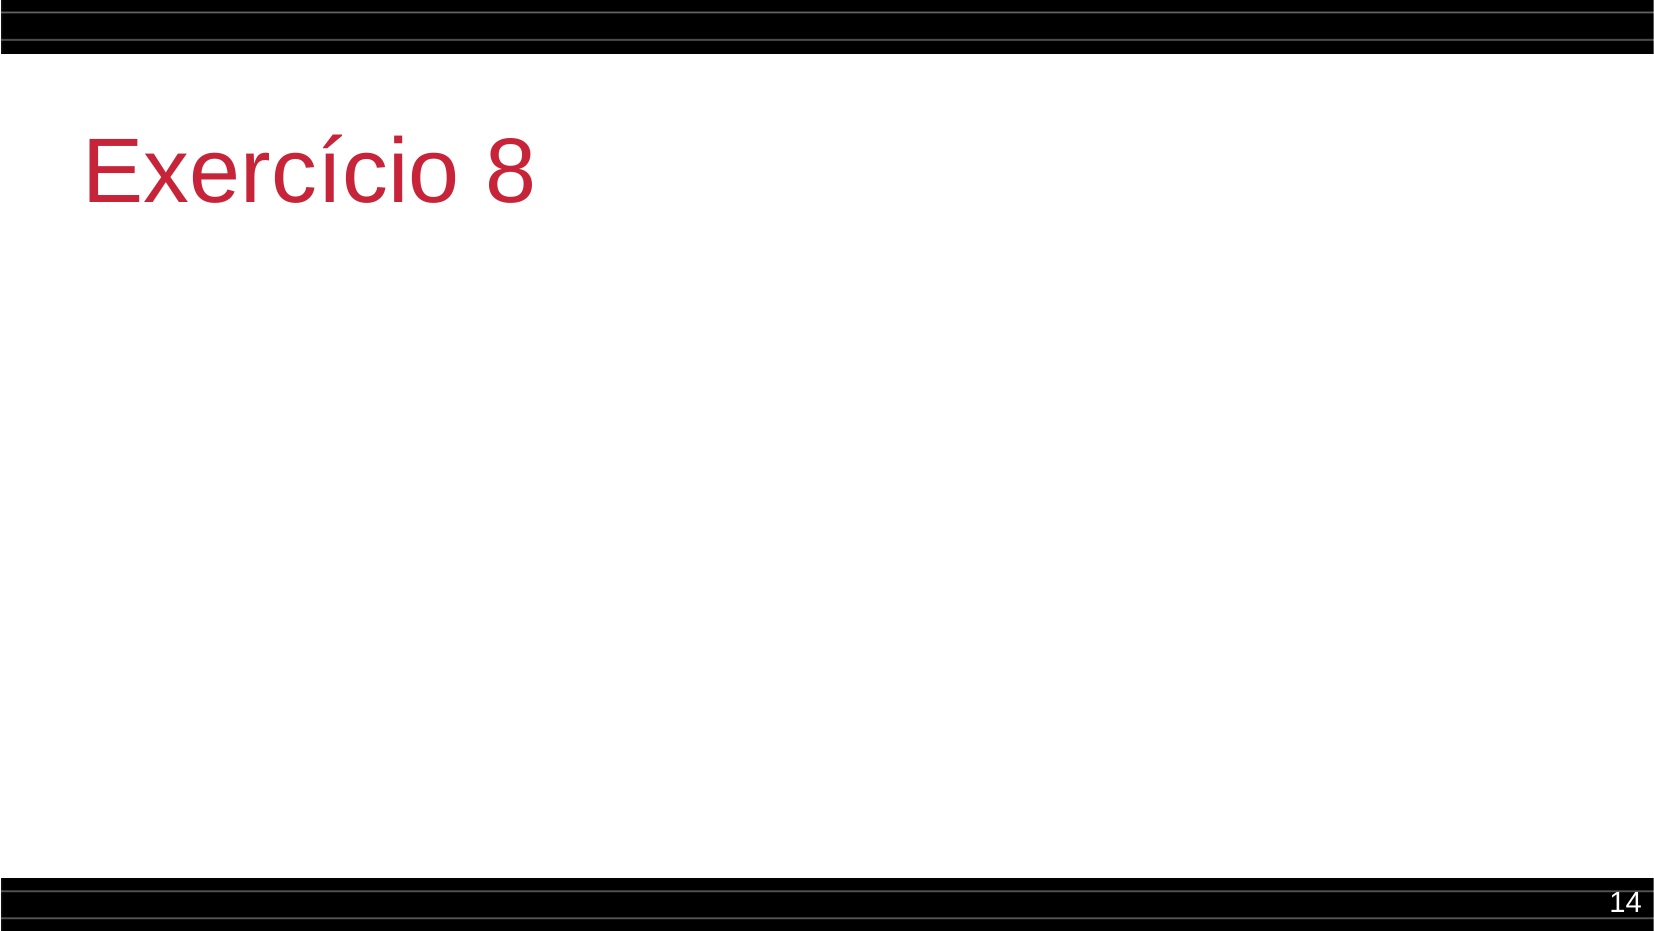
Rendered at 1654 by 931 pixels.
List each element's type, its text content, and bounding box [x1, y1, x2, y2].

picture [1, 878, 1654, 931]
picture [1, 0, 1654, 54]
title Exercício 8 [82, 92, 1571, 249]
